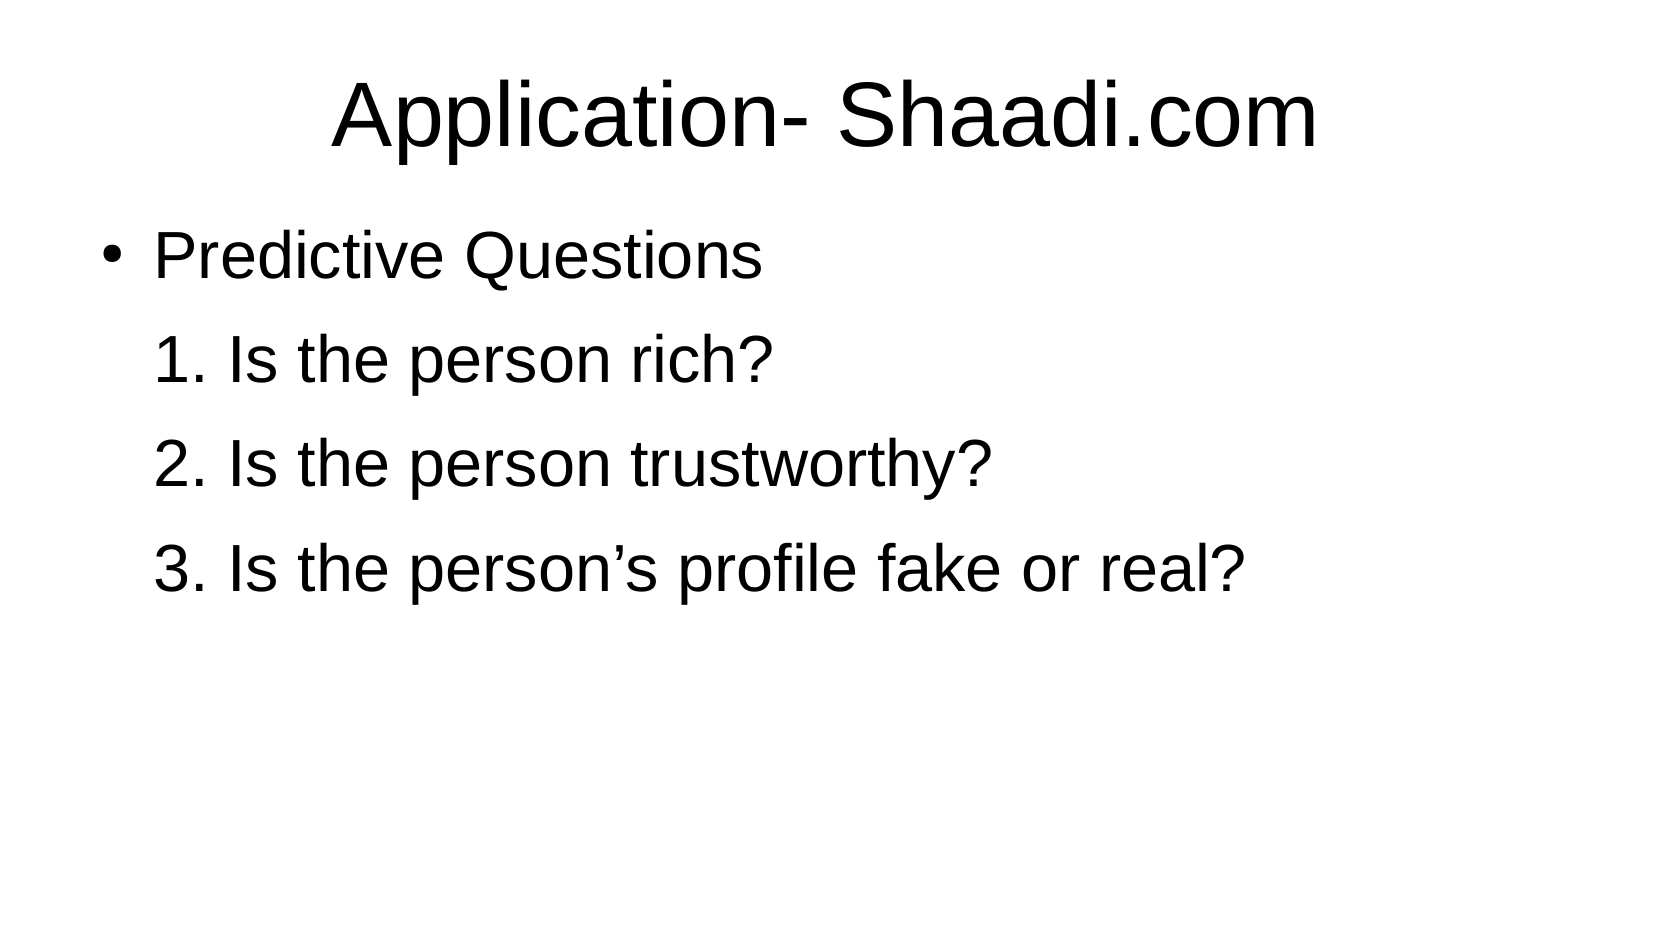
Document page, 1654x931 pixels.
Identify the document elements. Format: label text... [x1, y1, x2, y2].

title Application- Shaadi.com [82, 37, 1571, 193]
list Predictive Questions 1. Is the person rich? 2. Is the person trustworthy? 3. Is the person’s profile fake or real? [82, 217, 1571, 758]
